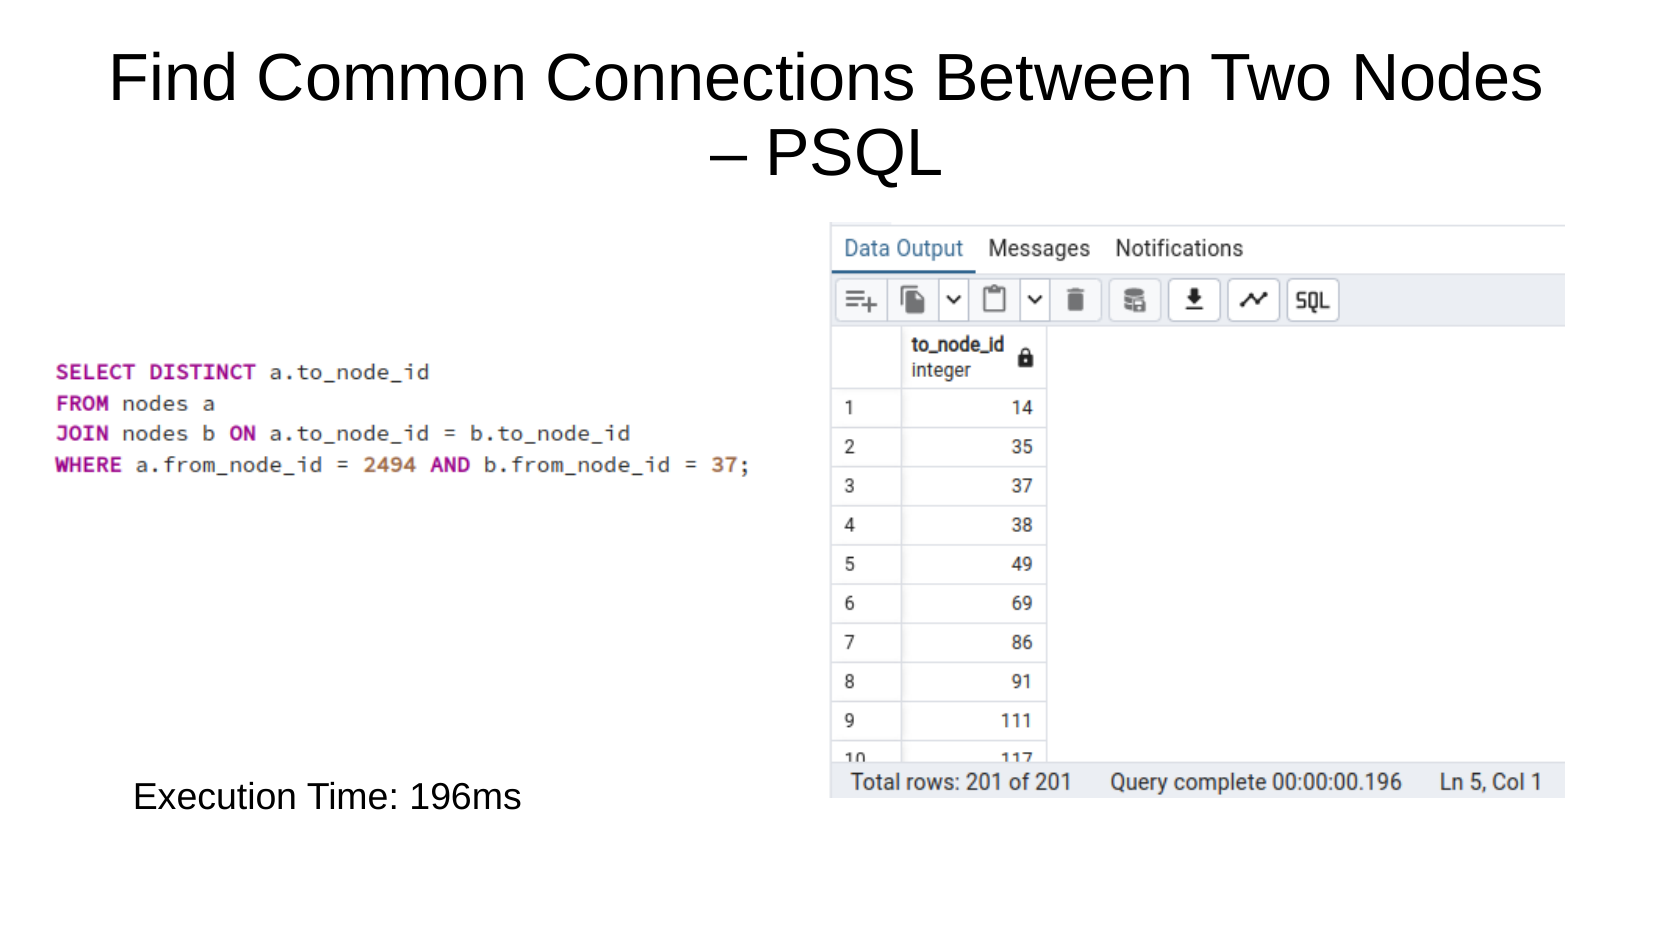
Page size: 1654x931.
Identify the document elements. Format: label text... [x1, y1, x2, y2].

picture [49, 356, 791, 499]
picture [829, 222, 1565, 798]
title Find Common Connections Between Two Nodes – PSQL [82, 37, 1571, 193]
text_box Execution Time: 196ms [118, 767, 537, 825]
